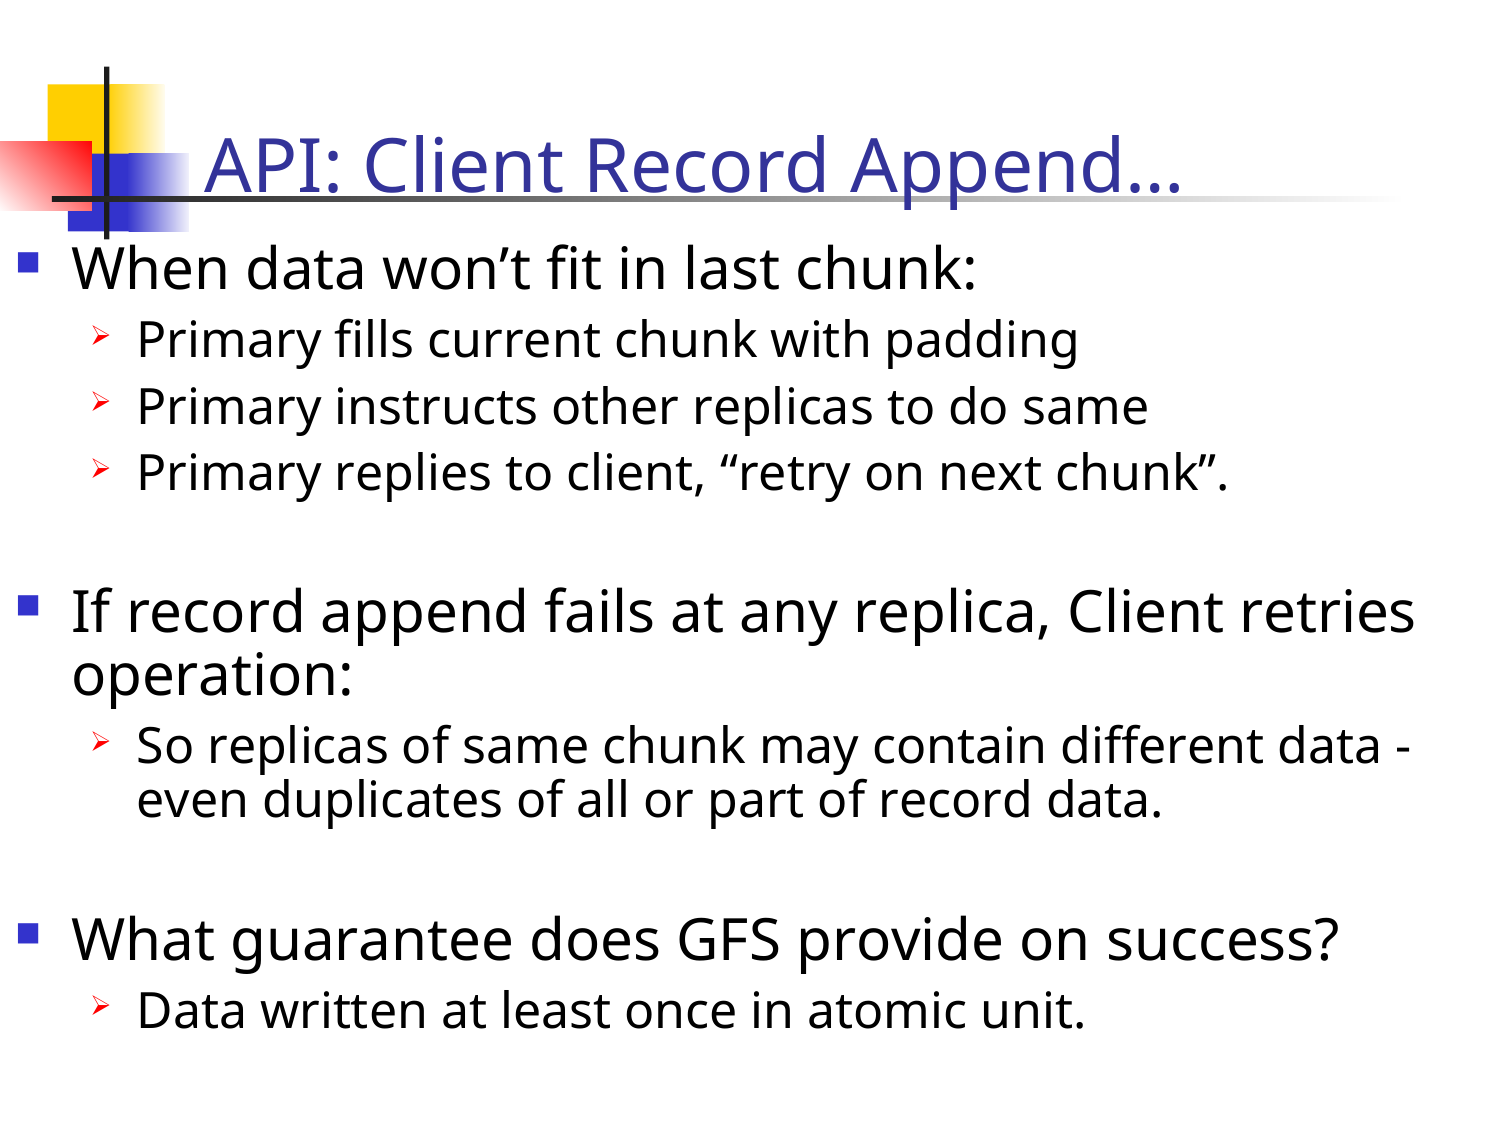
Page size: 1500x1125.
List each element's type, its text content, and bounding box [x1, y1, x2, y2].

text_box When data won’t fit in last chunk: Primary fills current chunk with padding Primary instructs other replicas to do same Primary replies to client, “retry on next chunk”. If record append fails at any replica, Client retries operation: So replicas of same chunk may contain different data - even duplicates of all or part of record data. What guarantee does GFS provide on success? Data written at least once in atomic unit. [0, 231, 1500, 1125]
text_box API: Client Record Append… [189, 77, 1468, 215]
